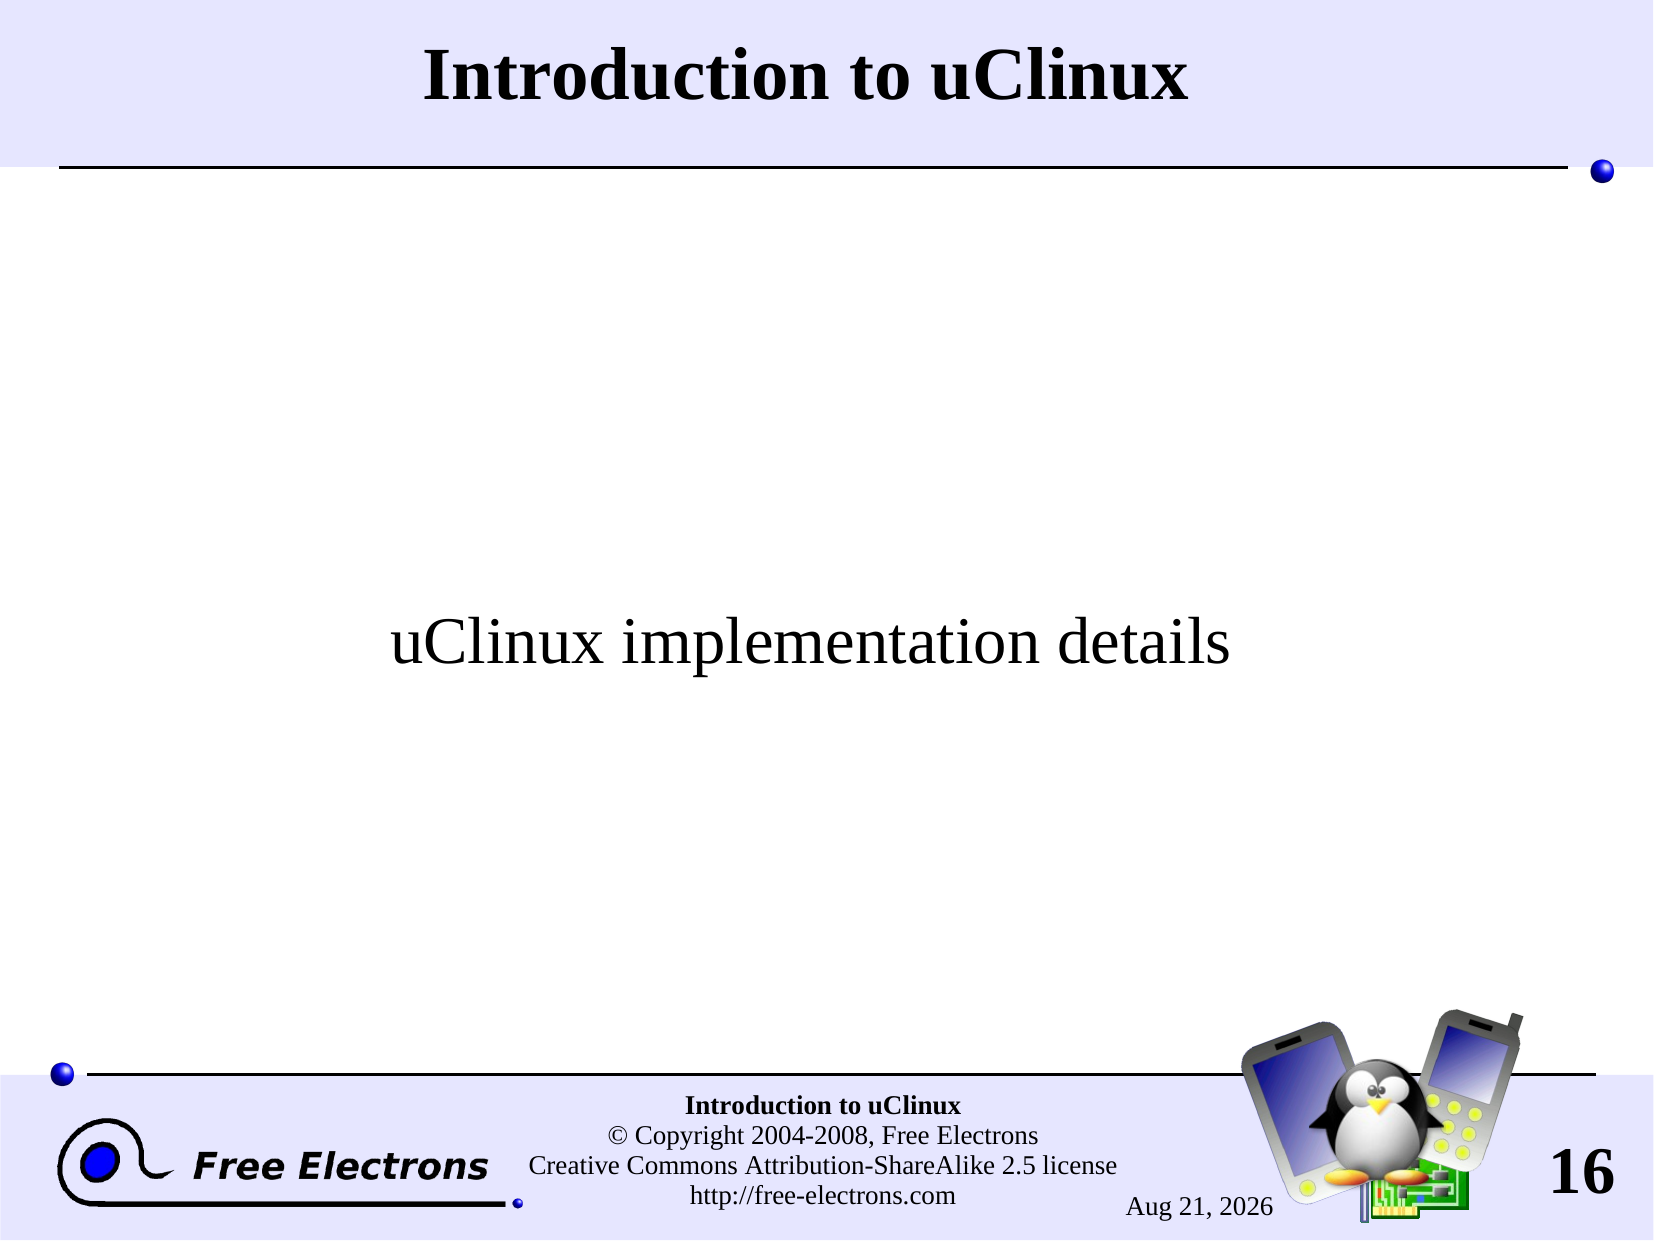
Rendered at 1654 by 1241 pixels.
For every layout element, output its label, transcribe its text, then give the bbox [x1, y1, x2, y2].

title Introduction to uClinux [60, 25, 1551, 124]
picture [50, 1107, 527, 1216]
subtitle uClinux implementation details [105, 216, 1518, 1066]
picture [1231, 1007, 1538, 1241]
